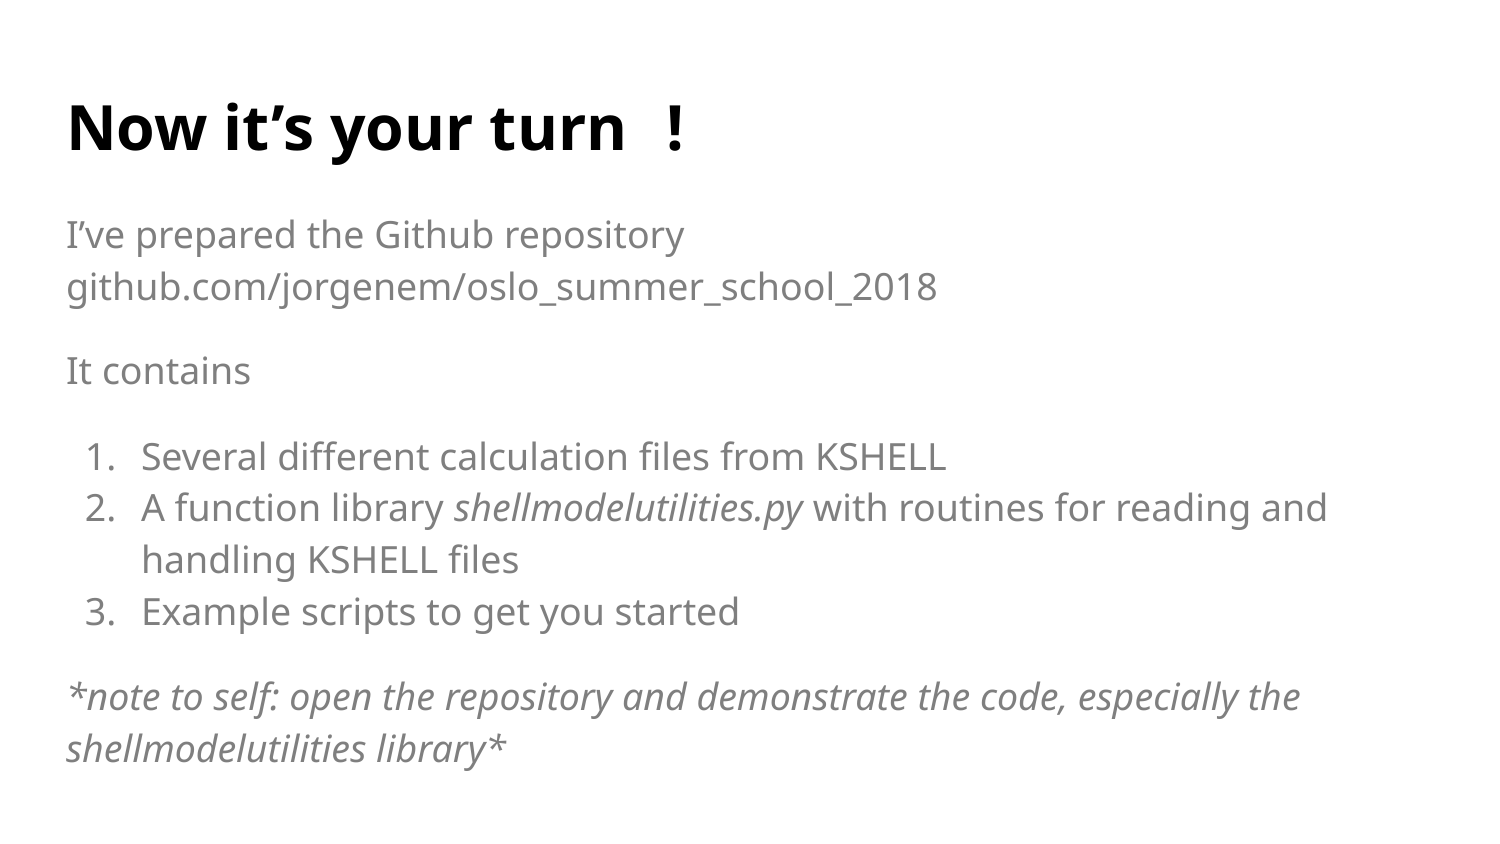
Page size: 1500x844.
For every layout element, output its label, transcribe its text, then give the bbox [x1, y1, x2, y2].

title Now it’s your turn ! [51, 72, 1449, 176]
list I’ve prepared the Github repository github.com/jorgenem/oslo_summer_school_2018 It contains Several different calculation files from KSHELL A function library shellmodelutilities.py with routines for reading and handling KSHELL files Example scripts to get you started *note to self: open the repository and demonstrate the code, especially the shellmodelutilities library* [51, 189, 1449, 750]
